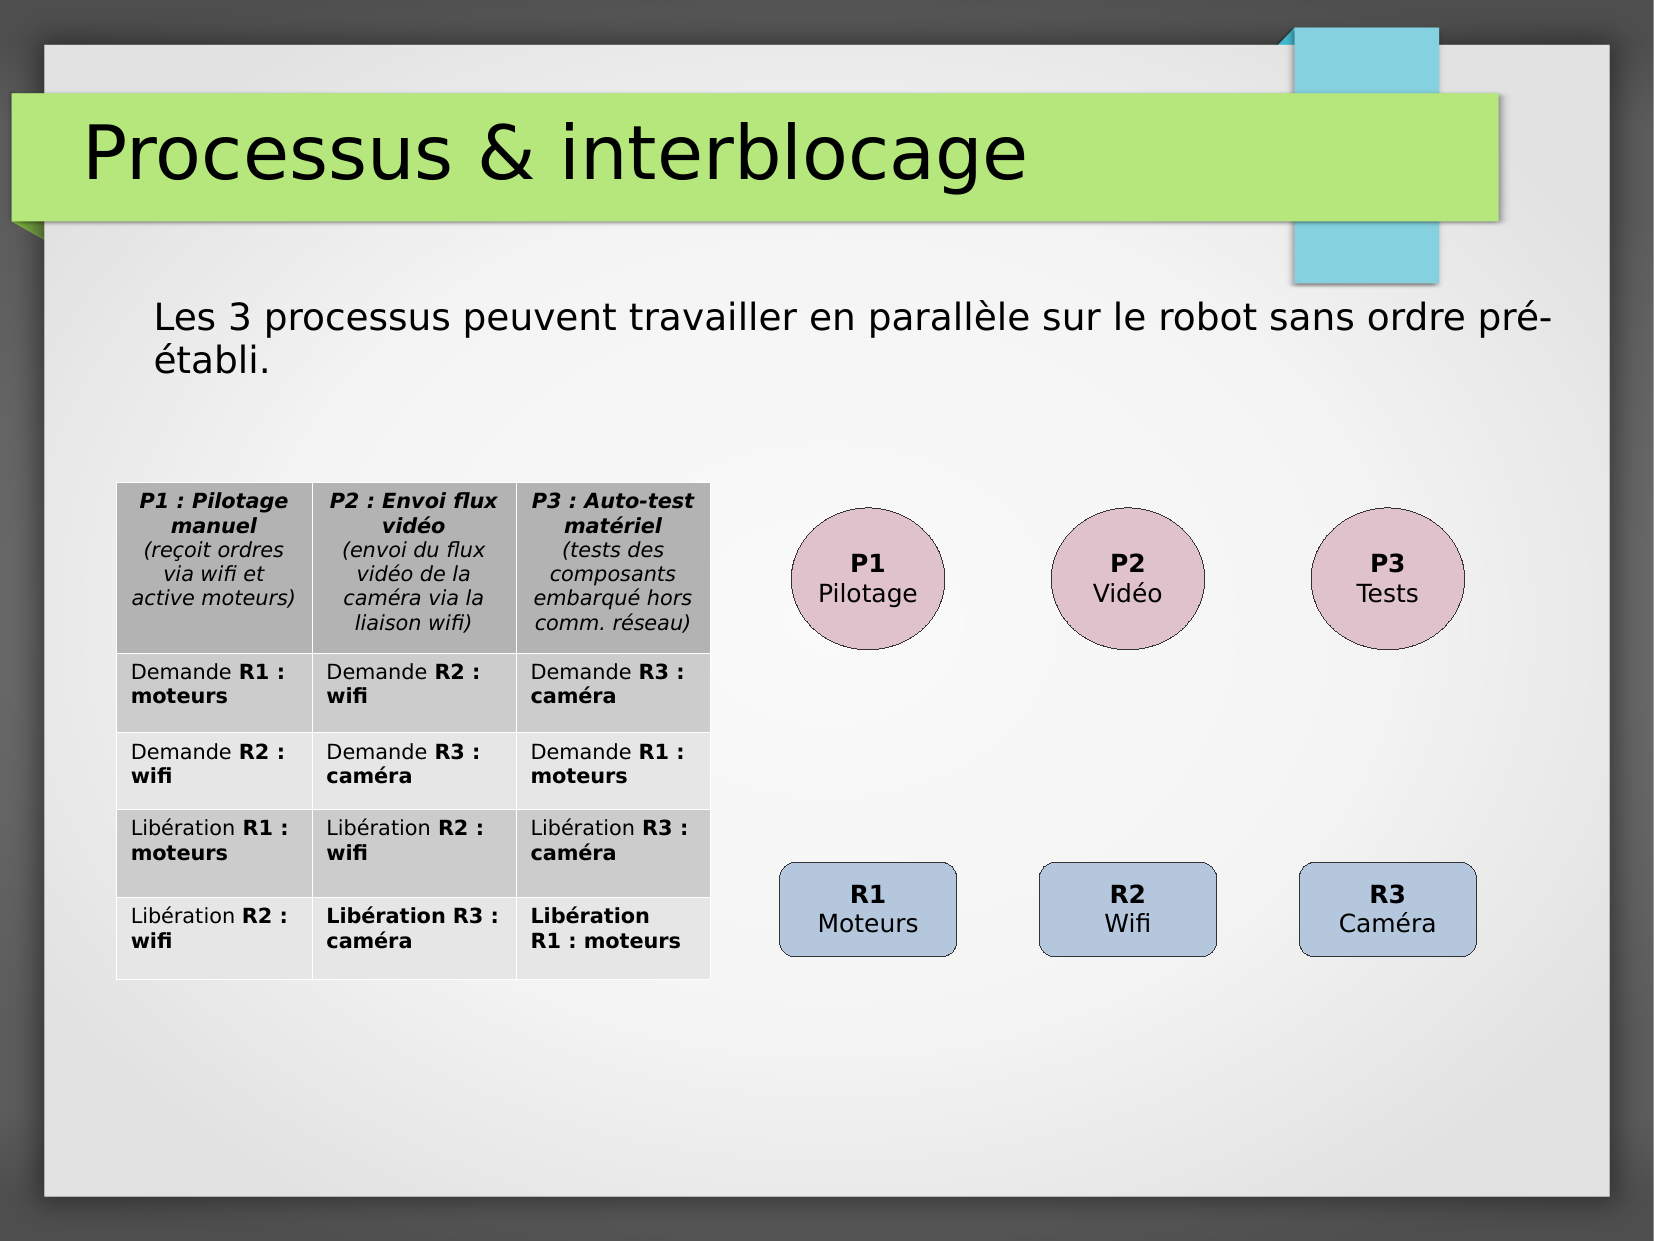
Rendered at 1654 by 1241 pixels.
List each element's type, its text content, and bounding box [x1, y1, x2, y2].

table_cell Demande R3 : caméra [313, 733, 516, 809]
table_cell Libération R2 : wifi [117, 898, 312, 979]
table_cell Demande R2 : wifi [117, 733, 312, 809]
list Les 3 processus peuvent travailler en parallèle sur le robot sans ordre pré-établi. [82, 295, 1571, 449]
text_box R2 Wifi [1039, 862, 1217, 957]
table_cell Demande R2 : wifi [313, 654, 516, 732]
picture [0, 0, 1654, 1241]
text_box P1 Pilotage [791, 507, 945, 650]
text_box P2 Vidéo [1051, 507, 1205, 650]
table_cell Libération R3 : caméra [517, 810, 710, 897]
table_cell Libération R2 : wifi [313, 810, 516, 897]
title Processus & interblocage [82, 94, 1264, 213]
table_cell Demande R1 : moteurs [517, 733, 710, 809]
table_cell Libération R3 : caméra [313, 898, 516, 979]
table_header P3 : Auto-test matériel (tests des composants embarqué hors comm. réseau) [517, 483, 710, 653]
table_header P1 : Pilotage manuel (reçoit ordres via wifi et active moteurs) [117, 483, 312, 653]
table_cell Demande R1 : moteurs [117, 654, 312, 732]
table_cell Libération R1 : moteurs [117, 810, 312, 897]
text_box R1 Moteurs [779, 862, 957, 957]
table_header P2 : Envoi flux vidéo (envoi du flux vidéo de la caméra via la liaison wifi) [313, 483, 516, 653]
table_cell Libération R1 : moteurs [517, 898, 710, 979]
table_cell Demande R3 : caméra [517, 654, 710, 732]
text_box R3 Caméra [1299, 862, 1477, 957]
text_box P3 Tests [1311, 507, 1465, 650]
